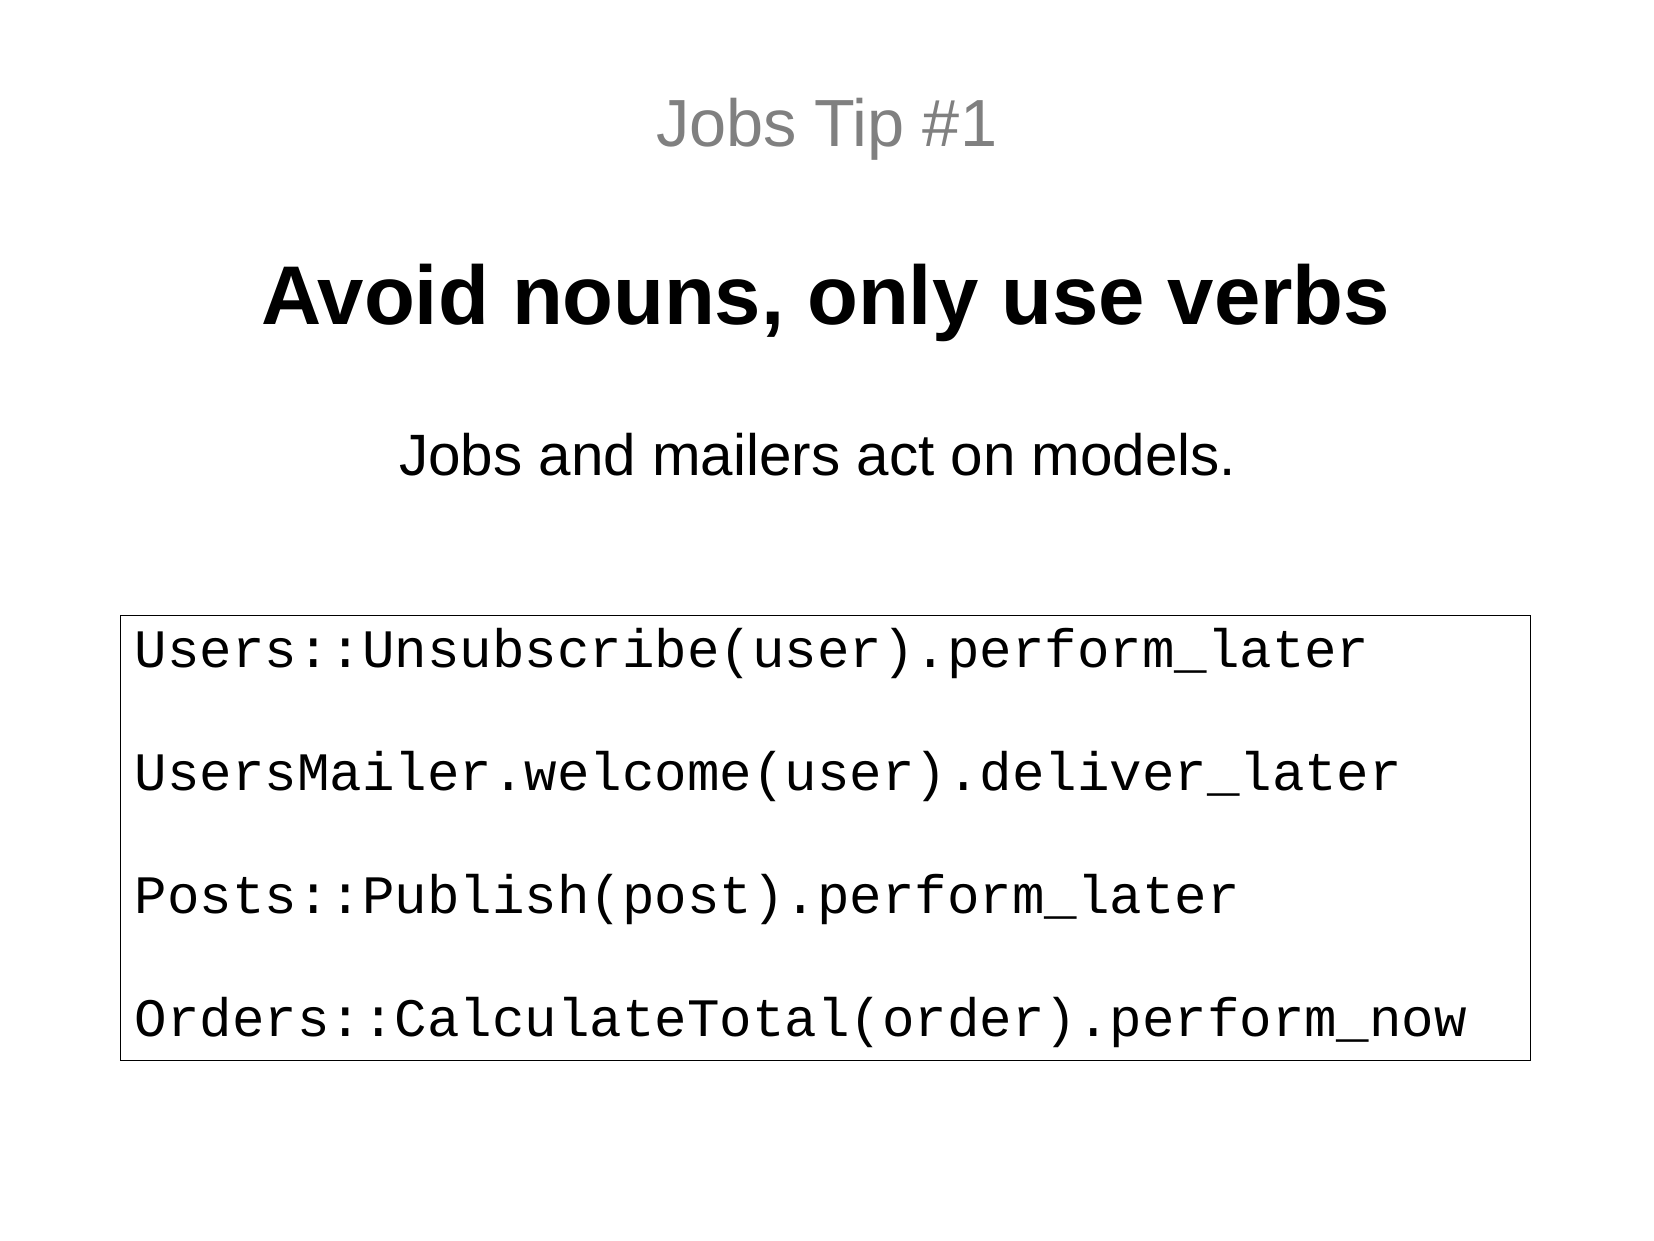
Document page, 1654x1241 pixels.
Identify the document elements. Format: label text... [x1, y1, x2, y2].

text_box Avoid nouns, only use verbs [35, 496, 1617, 1241]
text_box Users::Unsubscribe(user).perform_later UsersMailer.welcome(user).deliver_later Posts::Publish(post).perform_later Orders::CalculateTotal(order).perform_now [120, 615, 1531, 1059]
title Jobs Tip #1 [82, 20, 1571, 228]
text_box Avoid nouns, only use verbs [35, 248, 1617, 415]
text_box Jobs and mailers act on models. [0, 415, 1645, 496]
